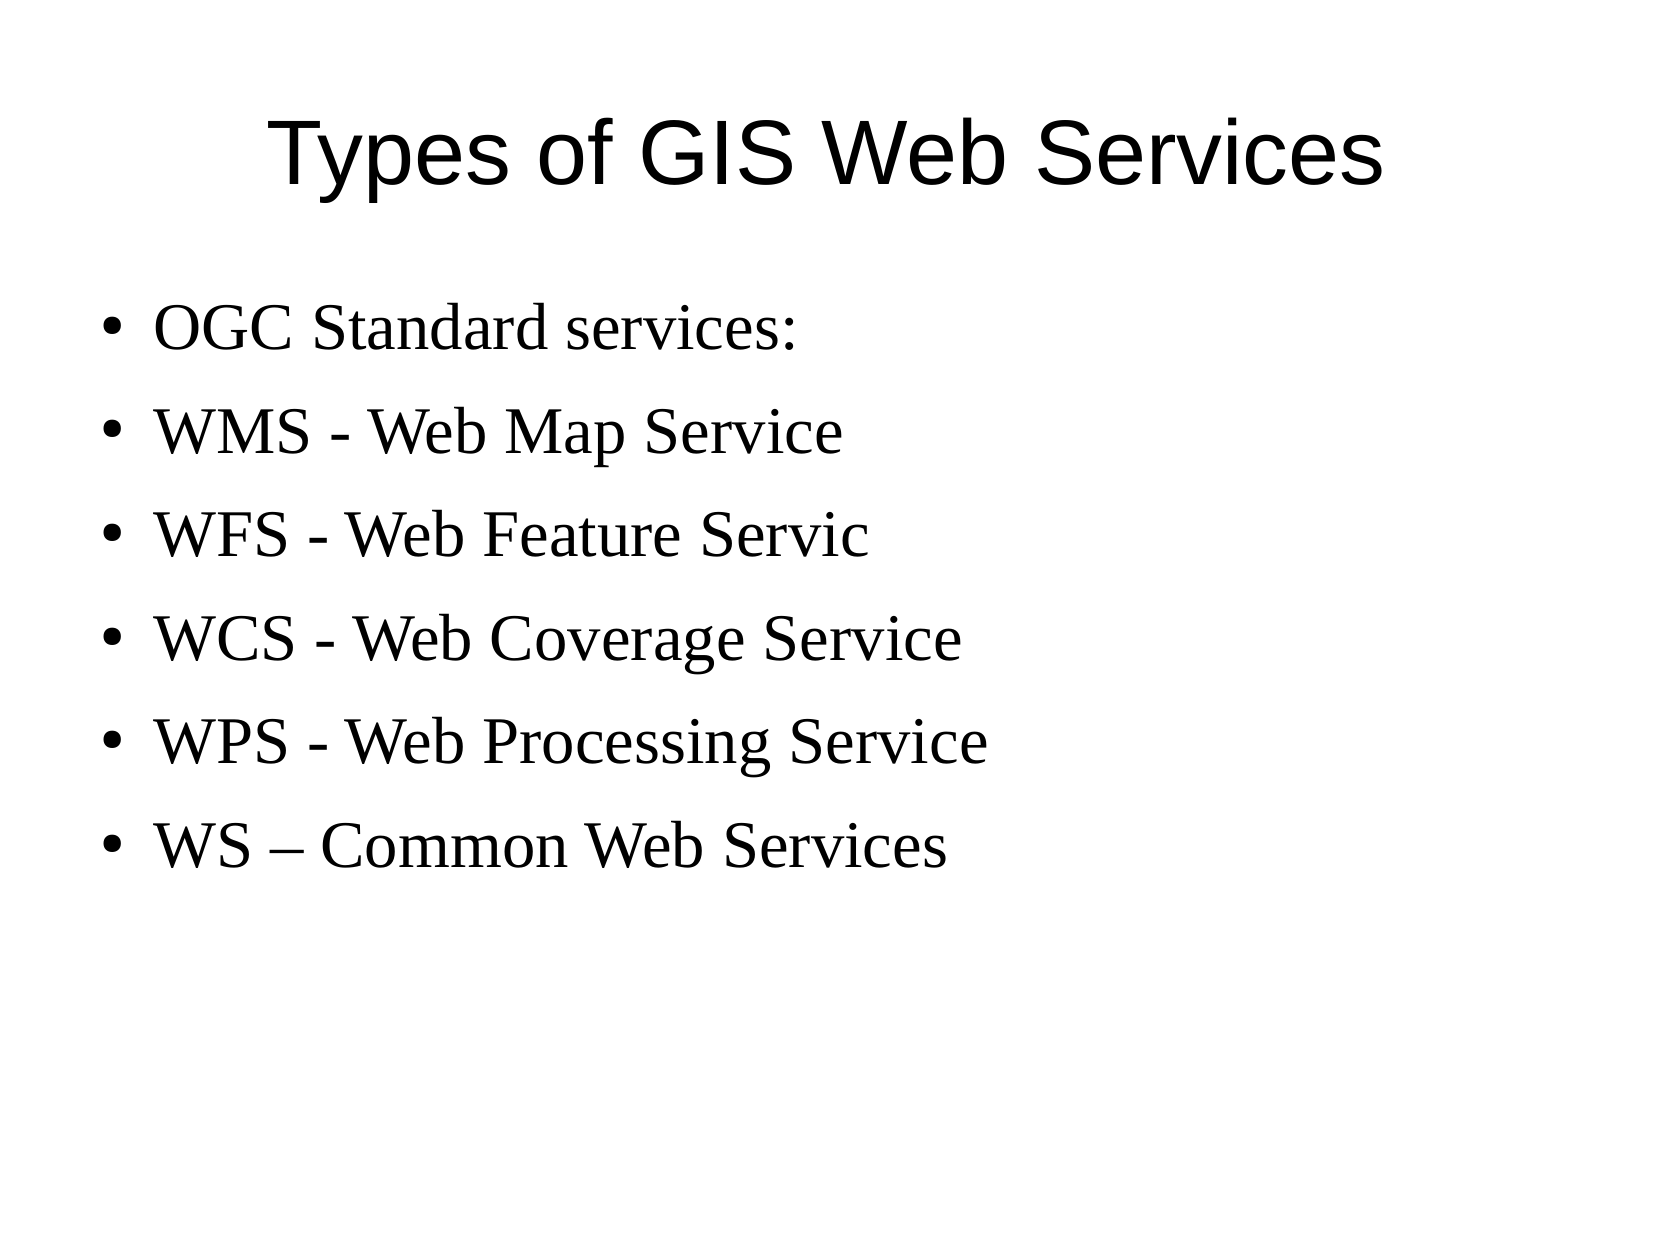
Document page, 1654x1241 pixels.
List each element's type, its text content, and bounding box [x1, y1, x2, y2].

list OGC Standard services: WMS - Web Map Service WFS - Web Feature Servic WCS - Web Coverage Service WPS - Web Processing Service WS – Common Web Services [82, 290, 1571, 1010]
title Types of GIS Web Services [82, 49, 1571, 257]
